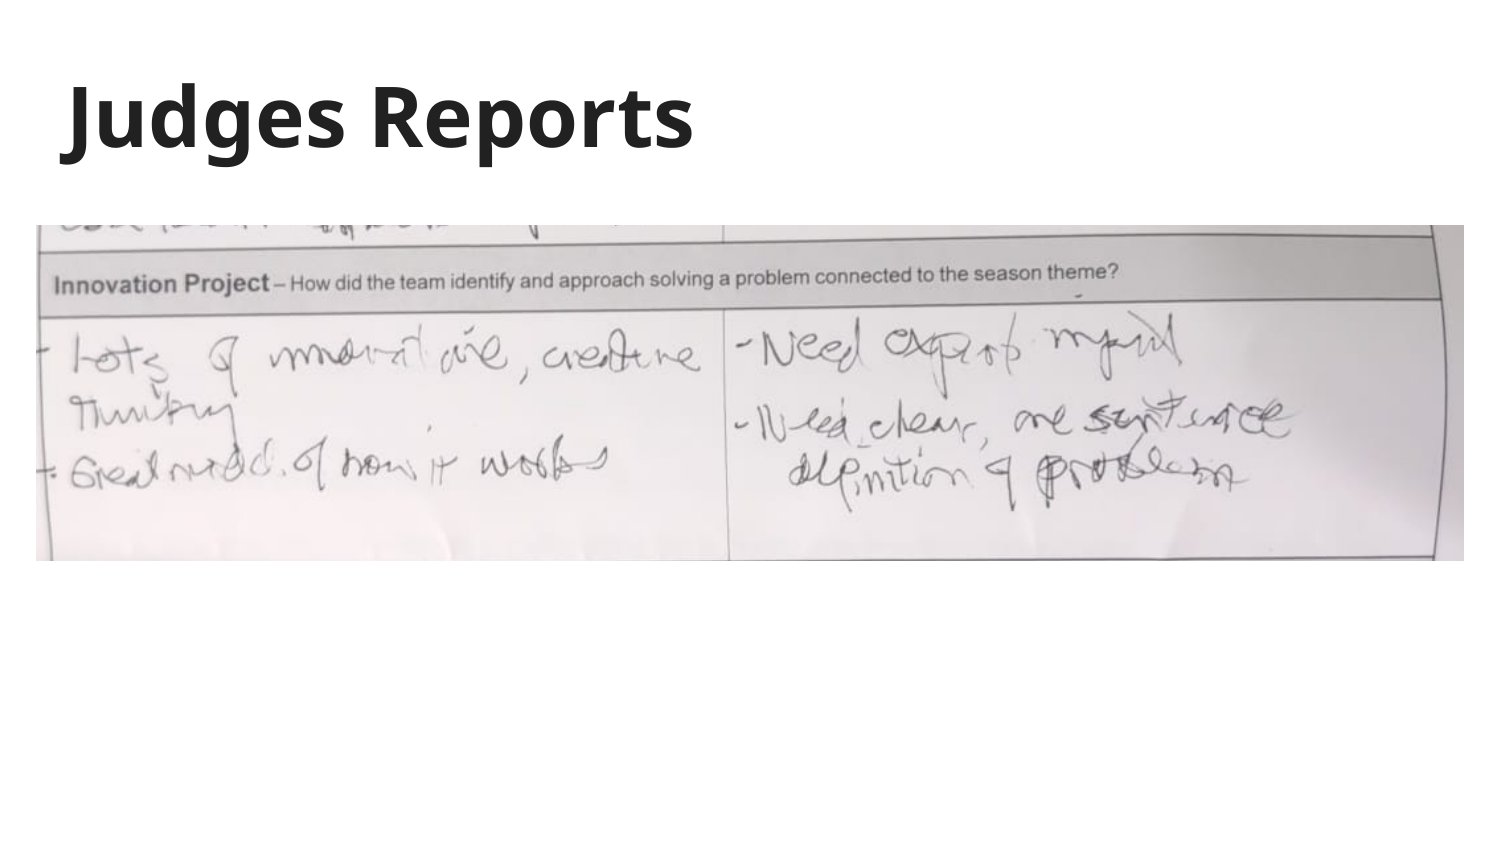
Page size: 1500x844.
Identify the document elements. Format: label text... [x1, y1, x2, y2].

picture [36, 225, 1464, 561]
title Judges Reports [51, 48, 1449, 180]
